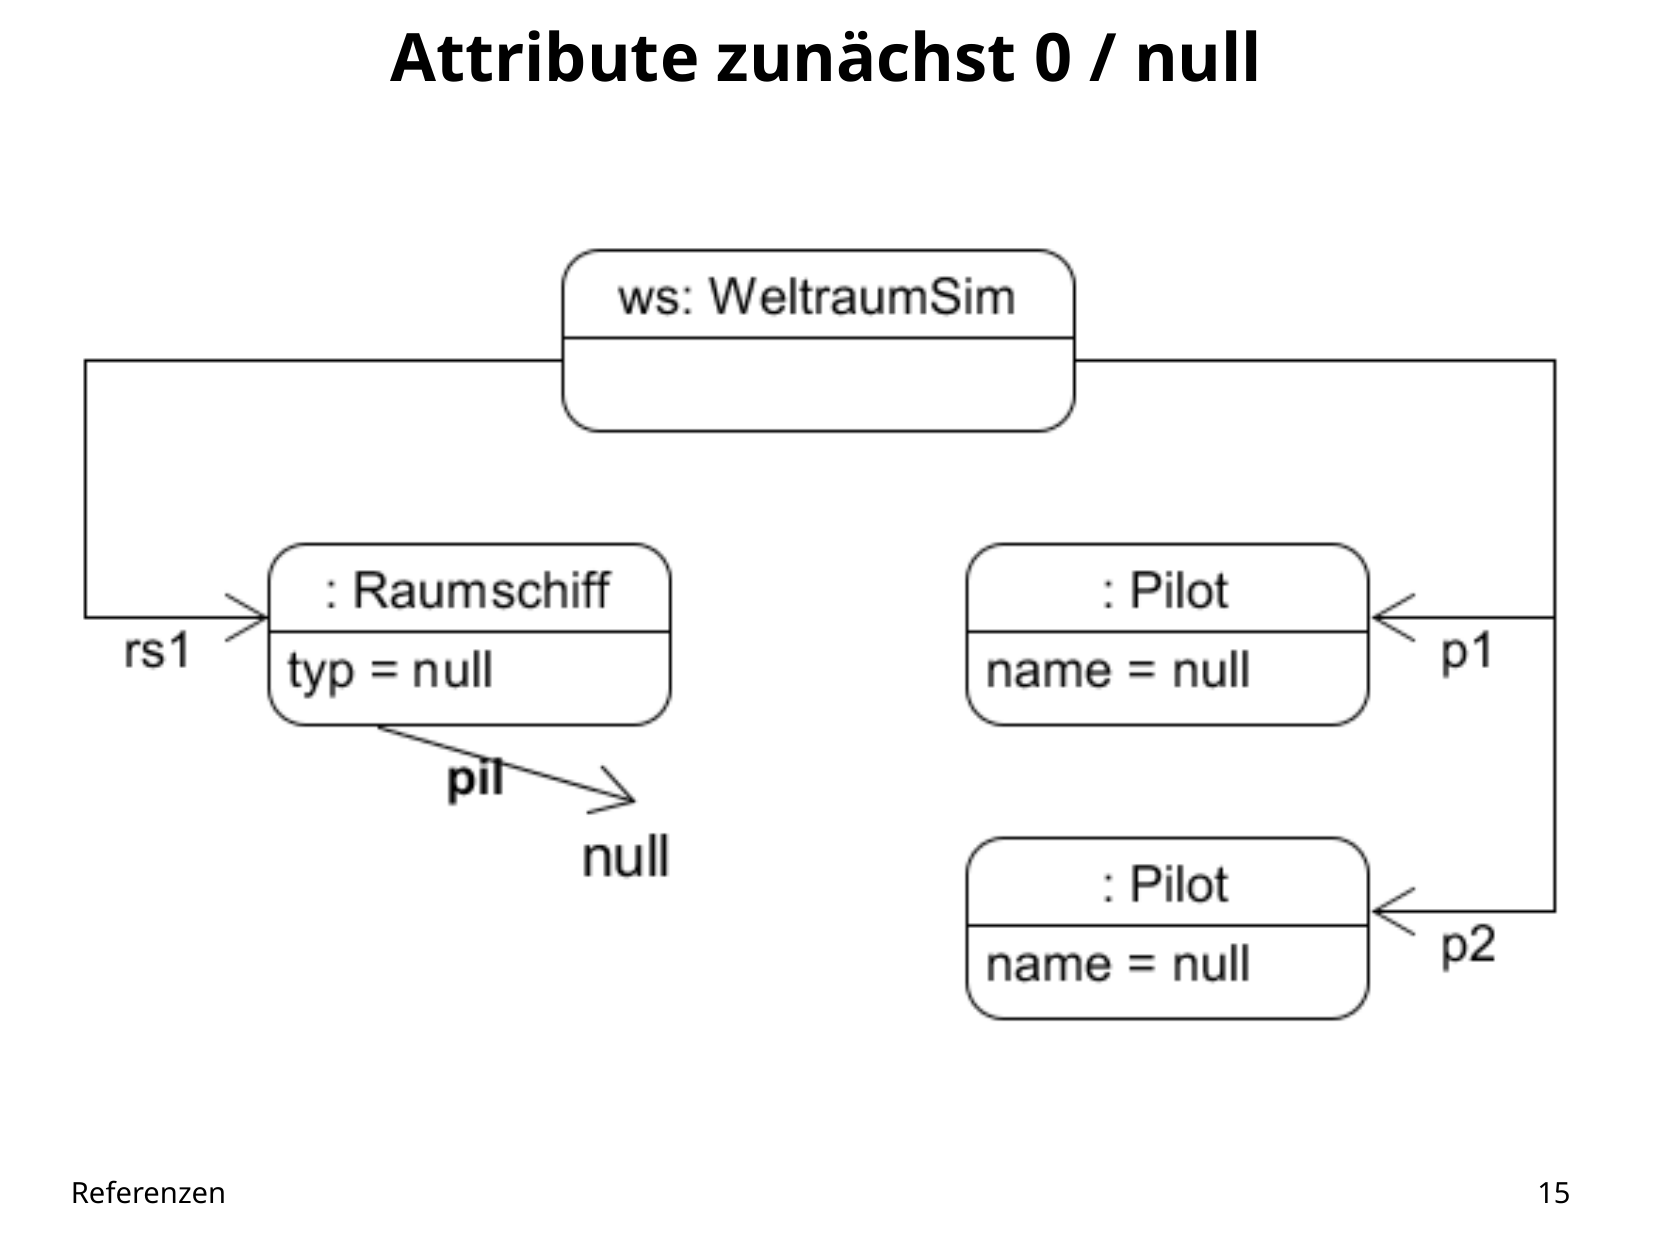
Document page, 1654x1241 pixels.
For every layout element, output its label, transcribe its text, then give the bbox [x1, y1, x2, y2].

title Attribute zunächst 0 / null [0, 5, 1654, 107]
picture [82, 247, 1560, 1025]
